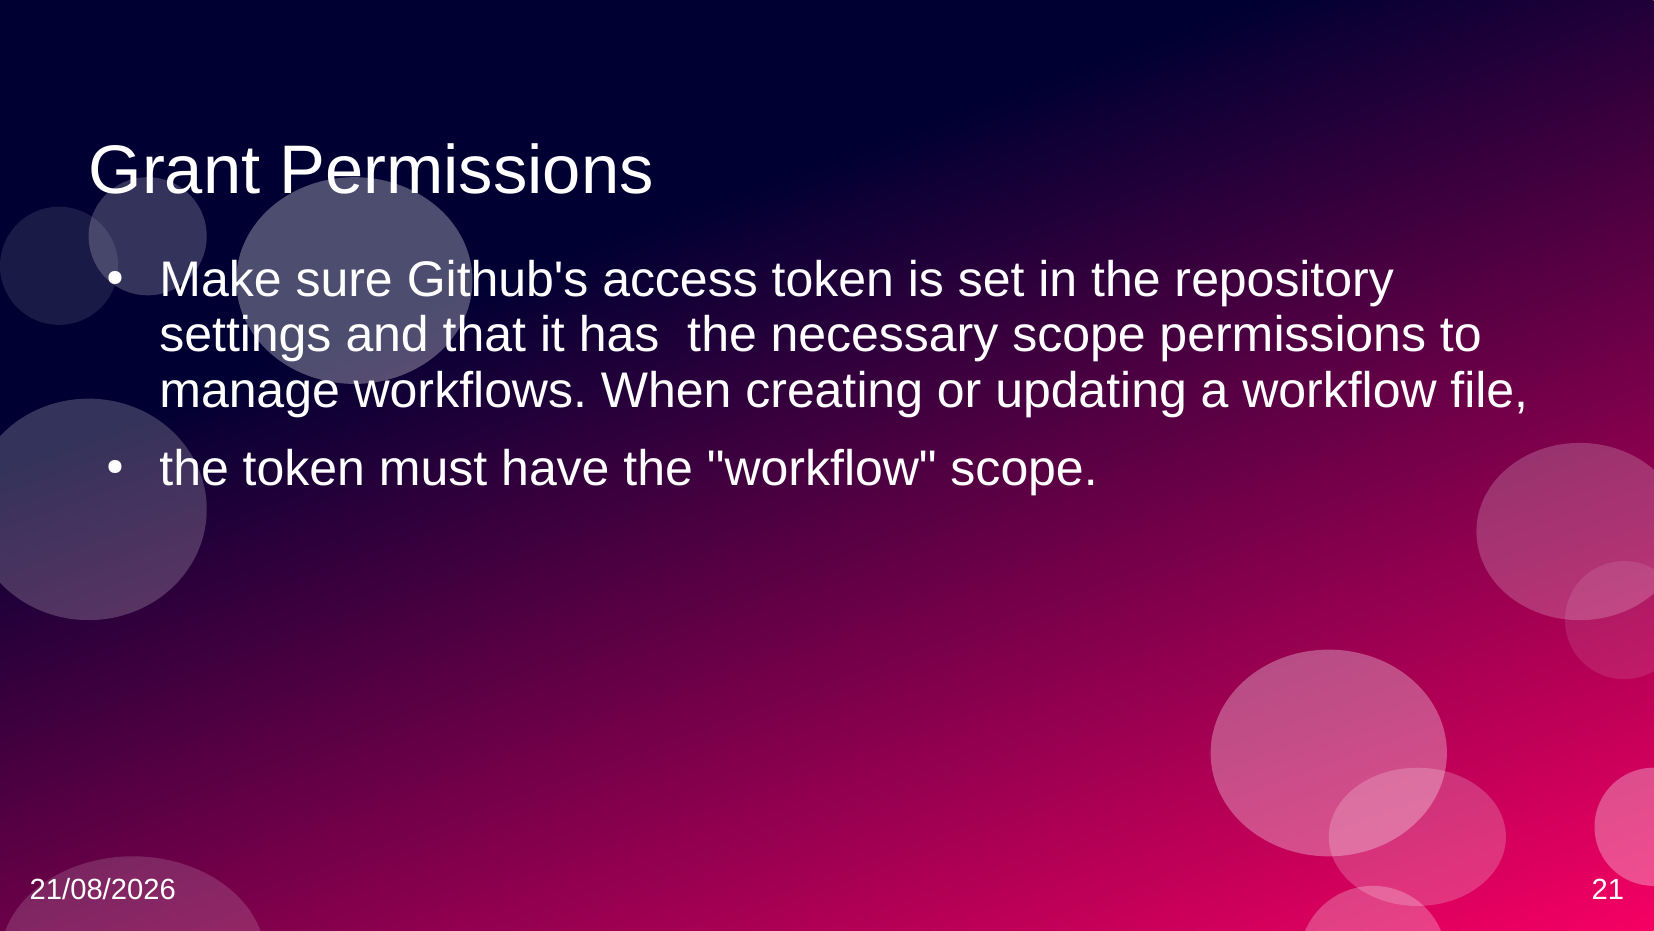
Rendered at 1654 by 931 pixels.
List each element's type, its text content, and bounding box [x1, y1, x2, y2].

list Make sure Github's access token is set in the repository settings and that it has the necessary scope permissions to manage workflows. When creating or updating a workflow file, the token must have the "workflow" scope. [88, 250, 1565, 709]
title Grant Permissions [88, 88, 1565, 250]
